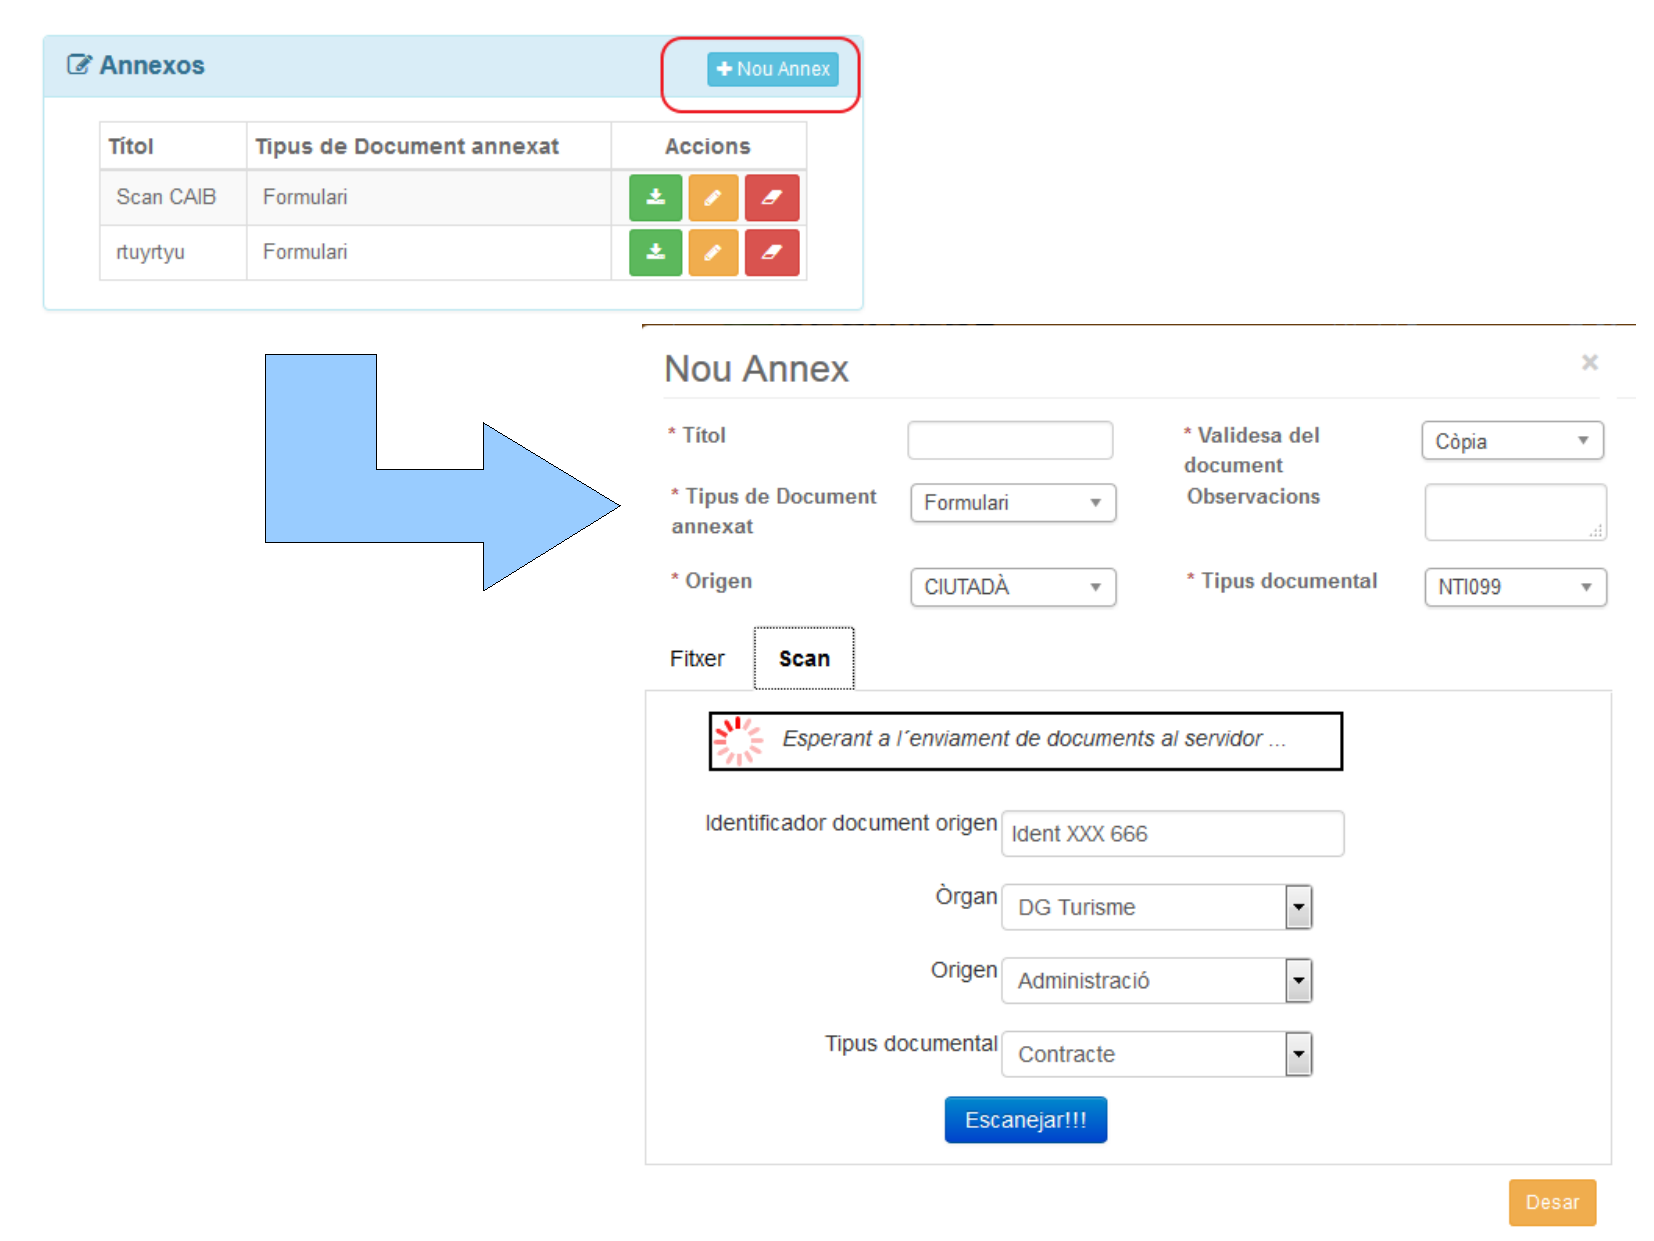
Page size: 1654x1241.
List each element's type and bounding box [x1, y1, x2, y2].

text_box [265, 354, 621, 591]
picture [29, 18, 1636, 1239]
